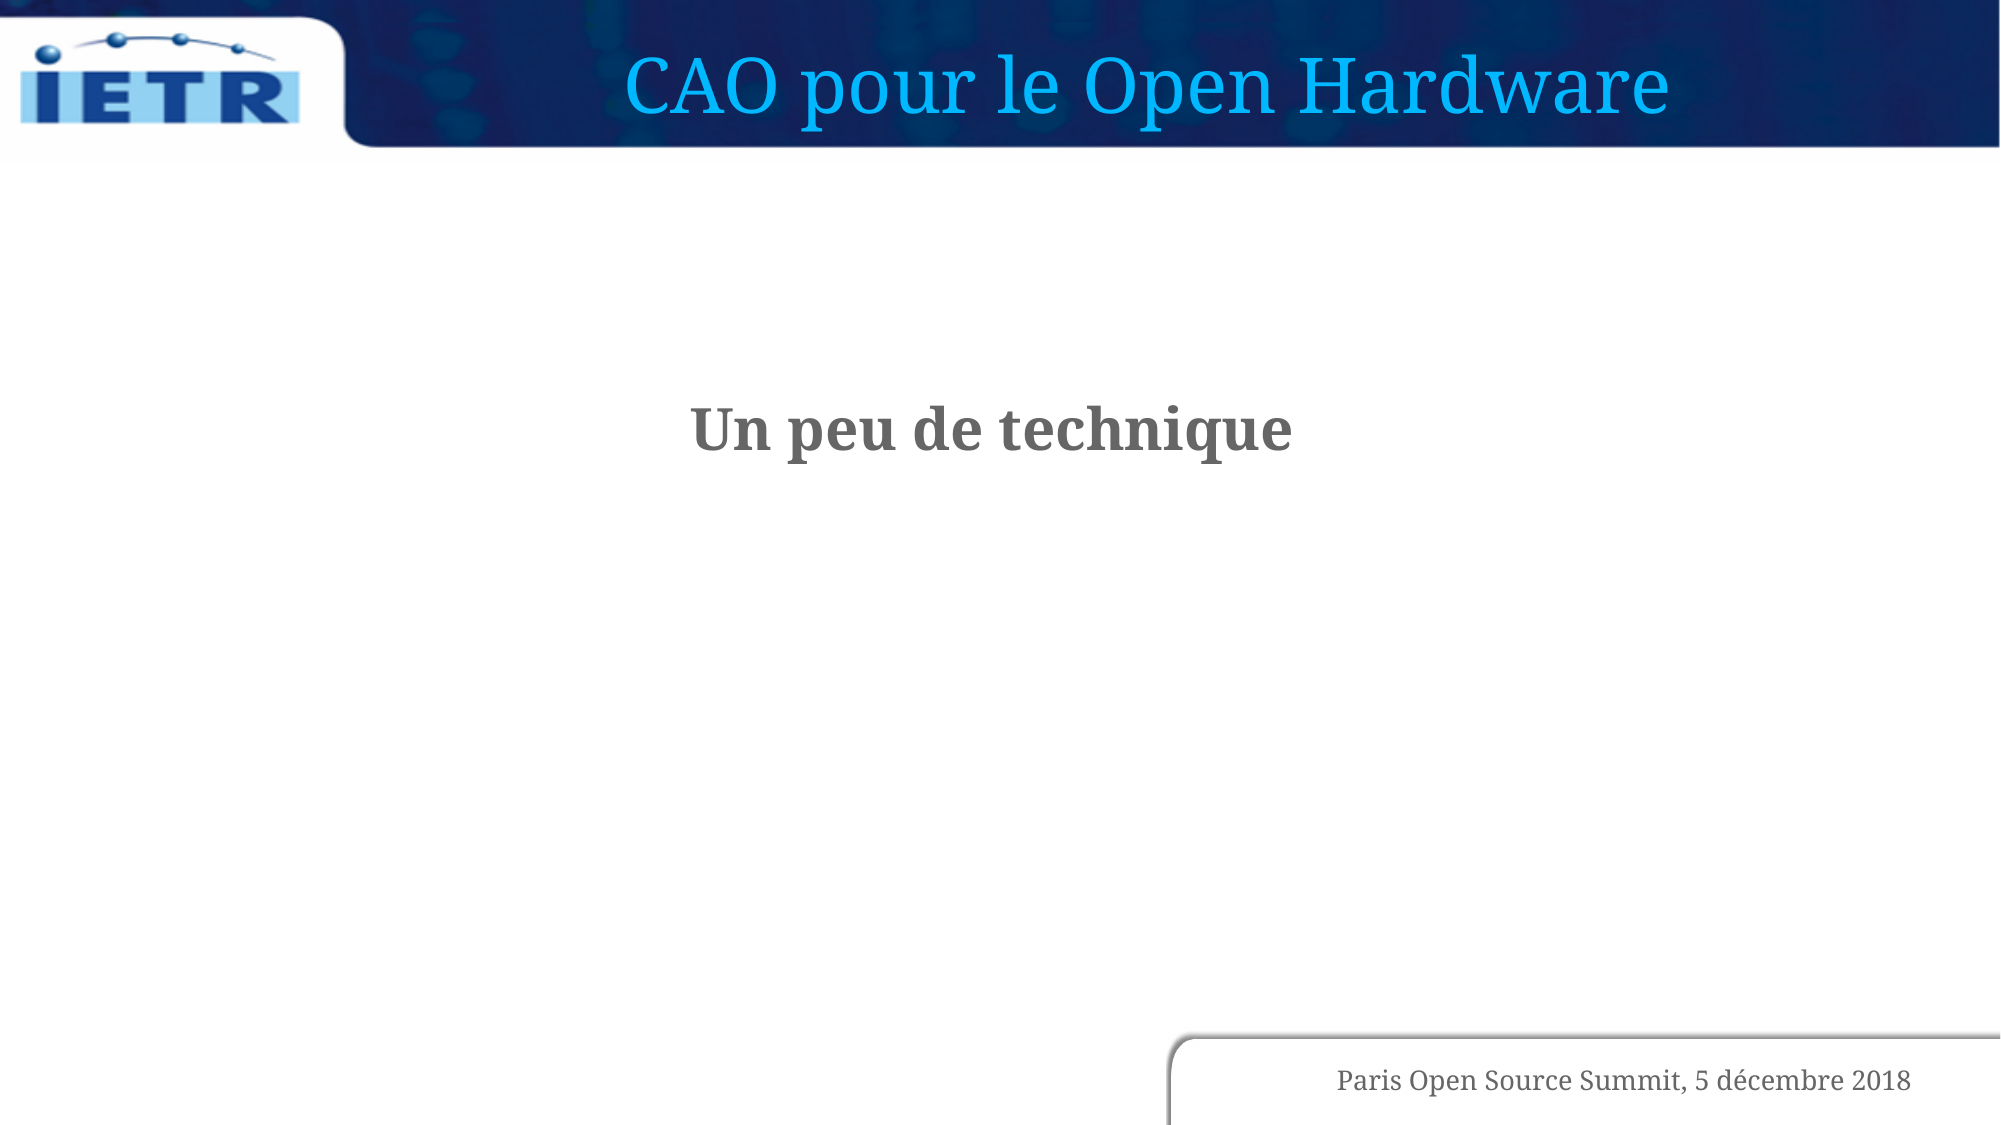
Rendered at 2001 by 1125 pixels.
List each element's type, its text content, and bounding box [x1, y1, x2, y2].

picture [0, 0, 2000, 165]
picture [1166, 1024, 2001, 1125]
text_box Paris Open Source Summit, 5 décembre 2018 [1322, 1054, 1982, 1106]
text_box CAO pour le Open Hardware [608, 23, 1652, 143]
text_box Un peu de technique [118, 259, 1867, 1028]
